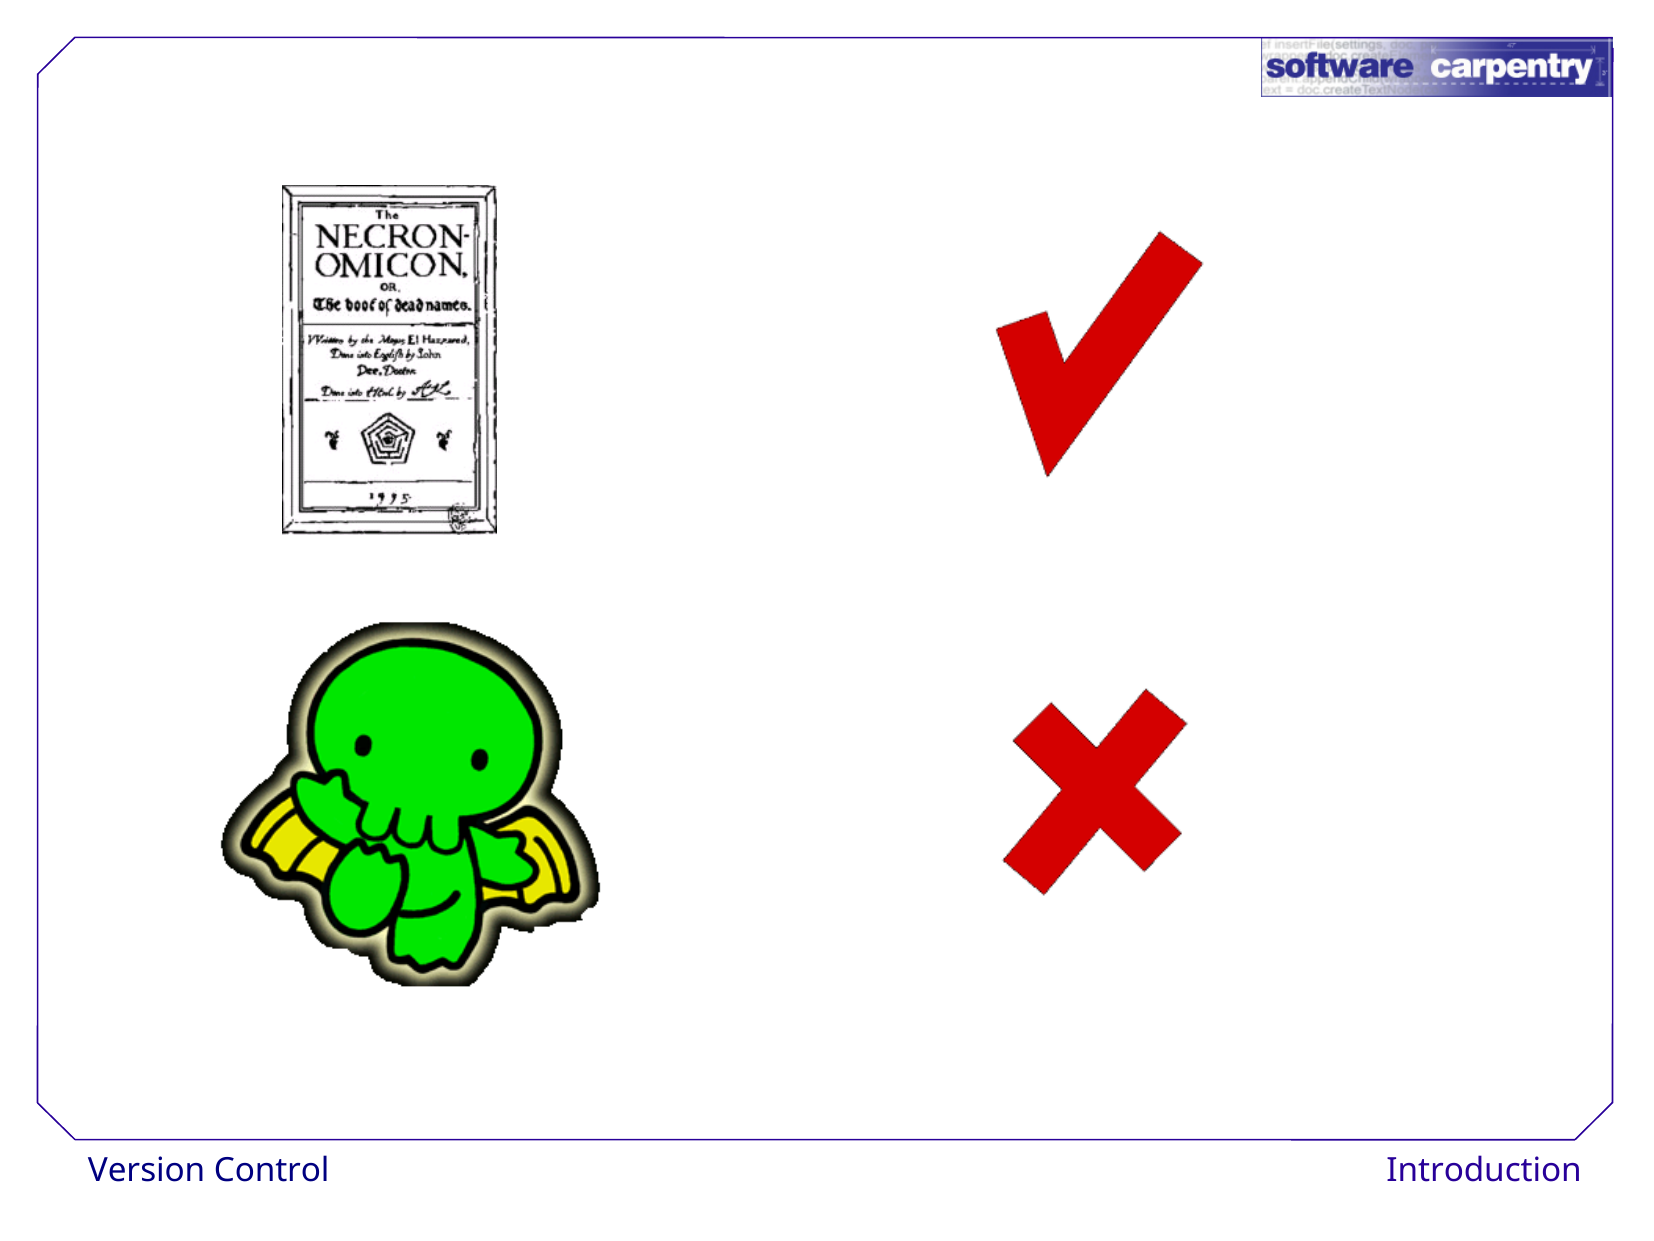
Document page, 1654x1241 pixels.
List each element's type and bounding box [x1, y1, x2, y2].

picture [282, 185, 497, 535]
picture [1261, 39, 1613, 97]
picture [212, 610, 608, 996]
picture [987, 223, 1210, 489]
picture [996, 686, 1196, 902]
